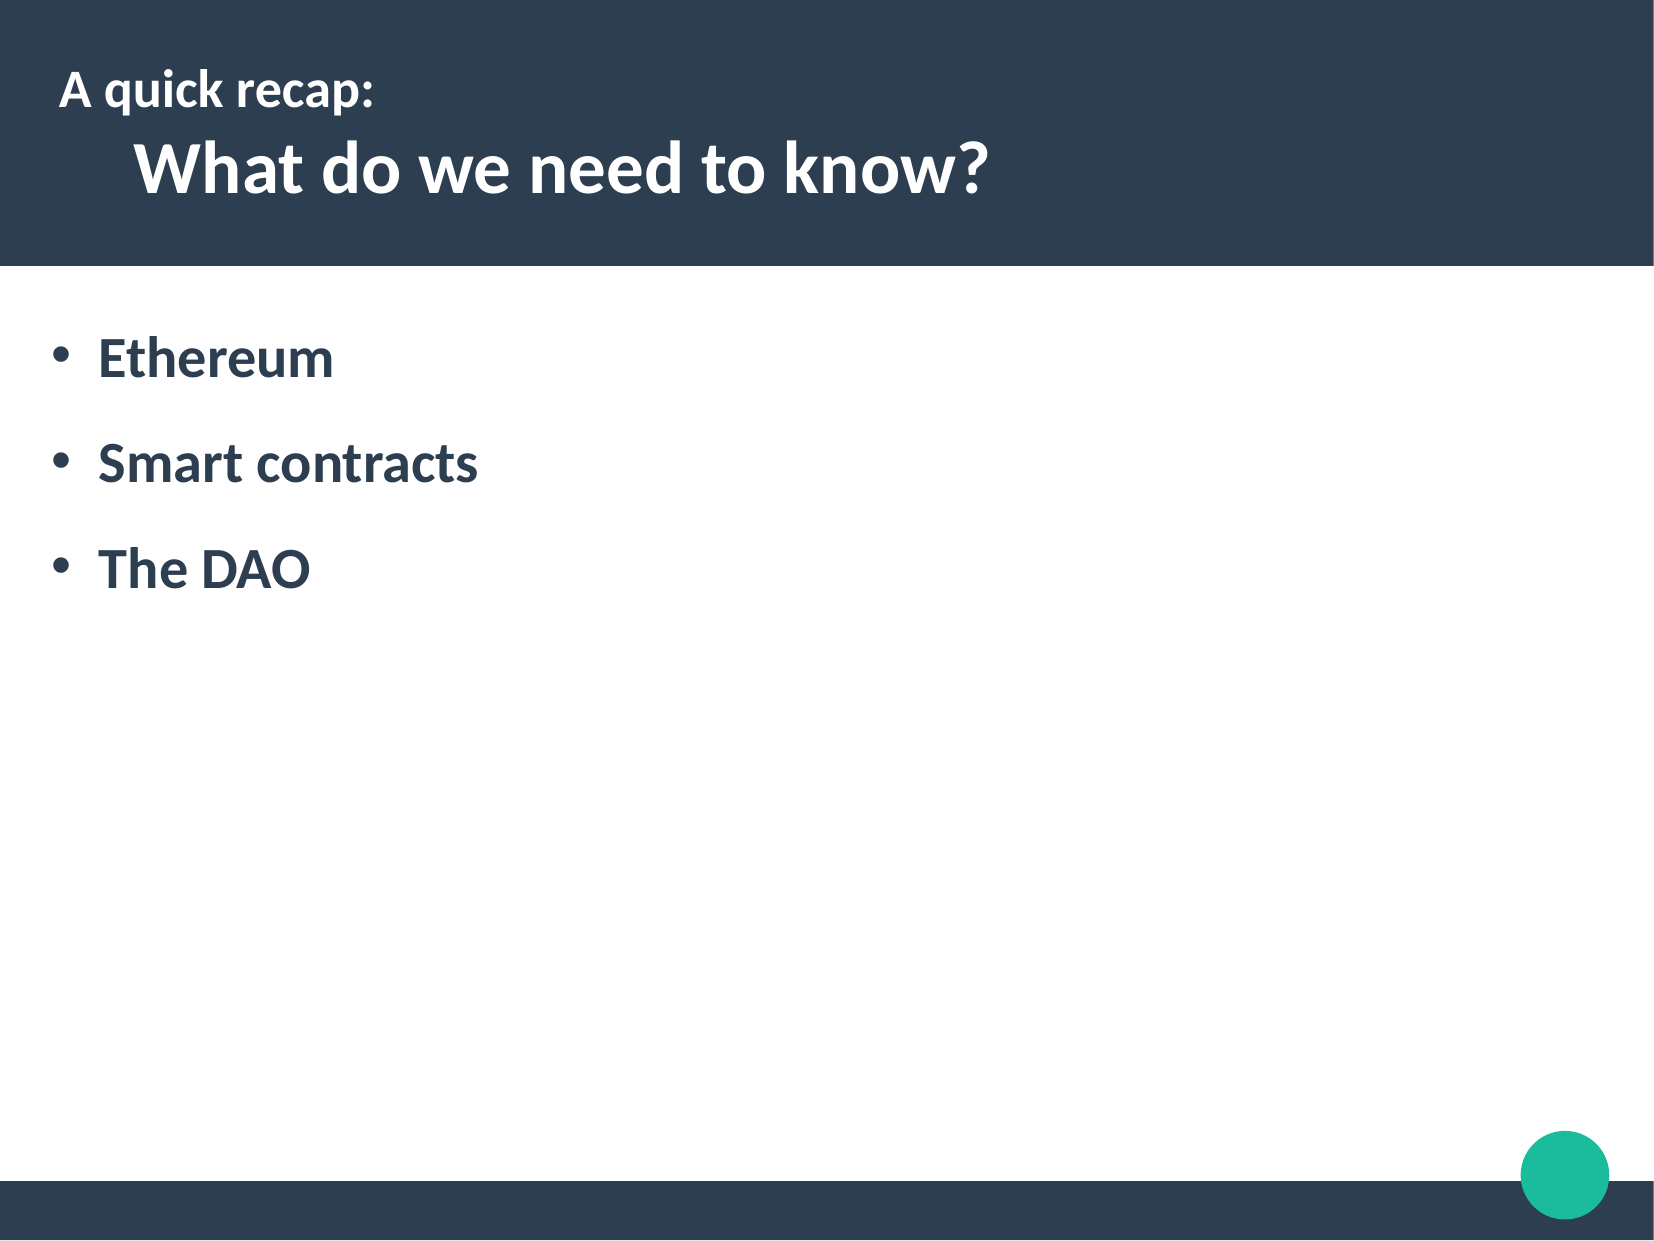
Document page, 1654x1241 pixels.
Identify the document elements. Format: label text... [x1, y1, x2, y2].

title A quick recap: What do we need to know? [59, 52, 1595, 210]
list Ethereum Smart contracts The DAO [51, 319, 1602, 1197]
